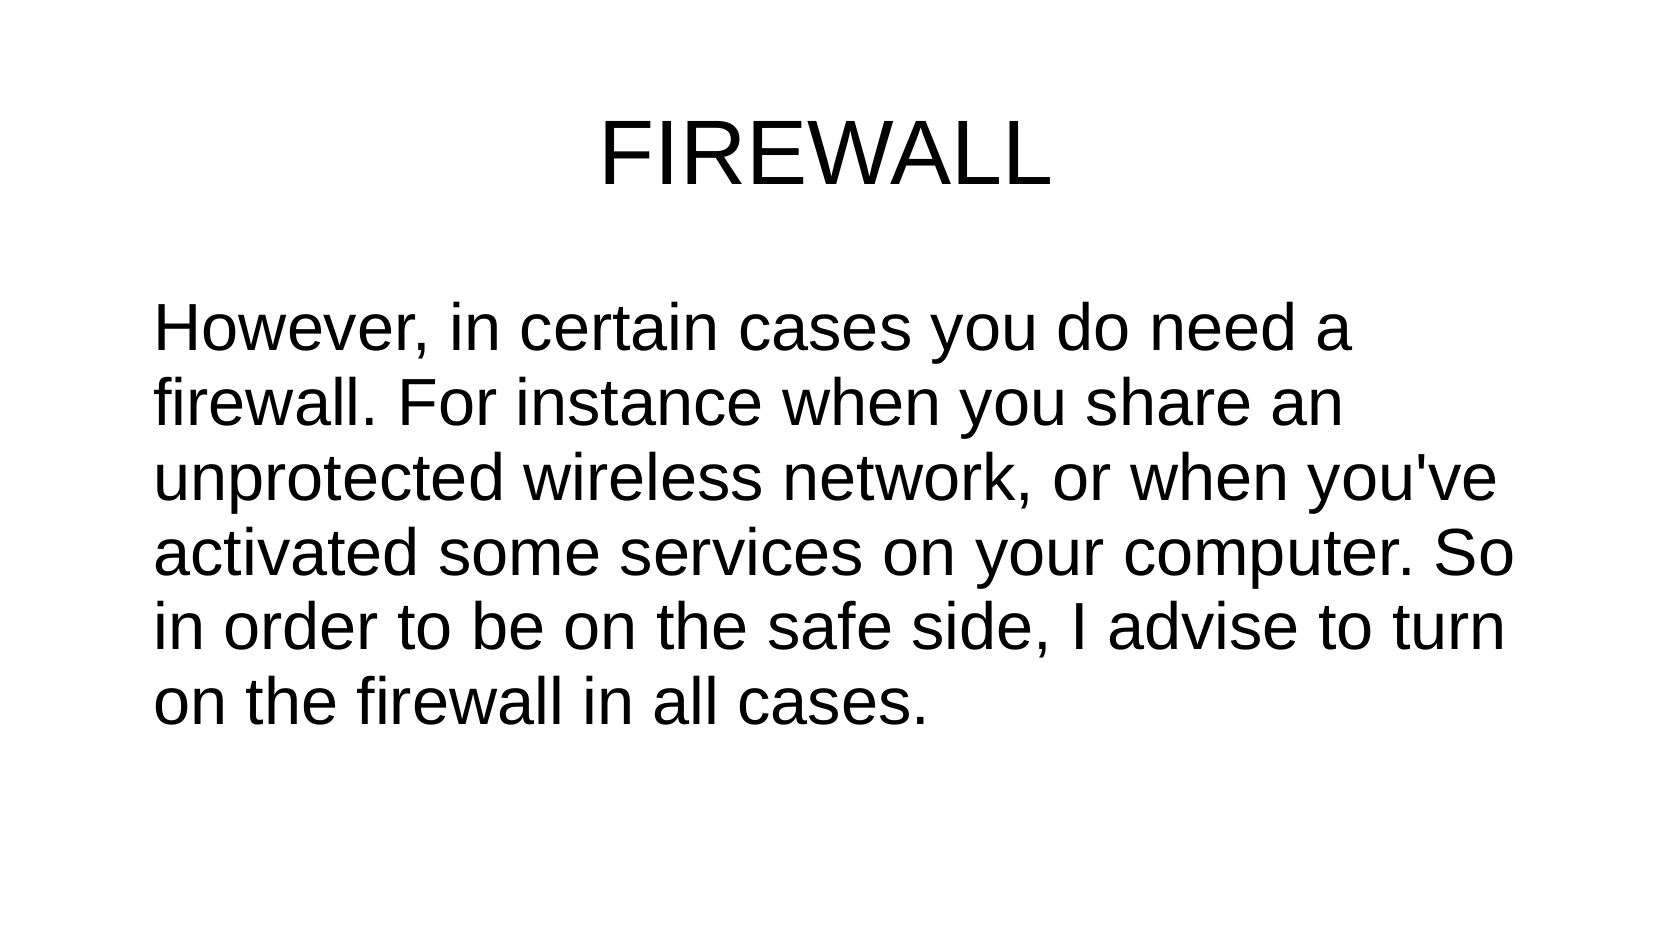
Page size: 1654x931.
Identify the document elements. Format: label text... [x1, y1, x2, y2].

list However, in certain cases you do need a firewall. For instance when you share an unprotected wireless network, or when you've activated some services on your computer. So in order to be on the safe side, I advise to turn on the firewall in all cases. [82, 290, 1571, 931]
title FIREWALL [82, 49, 1571, 257]
